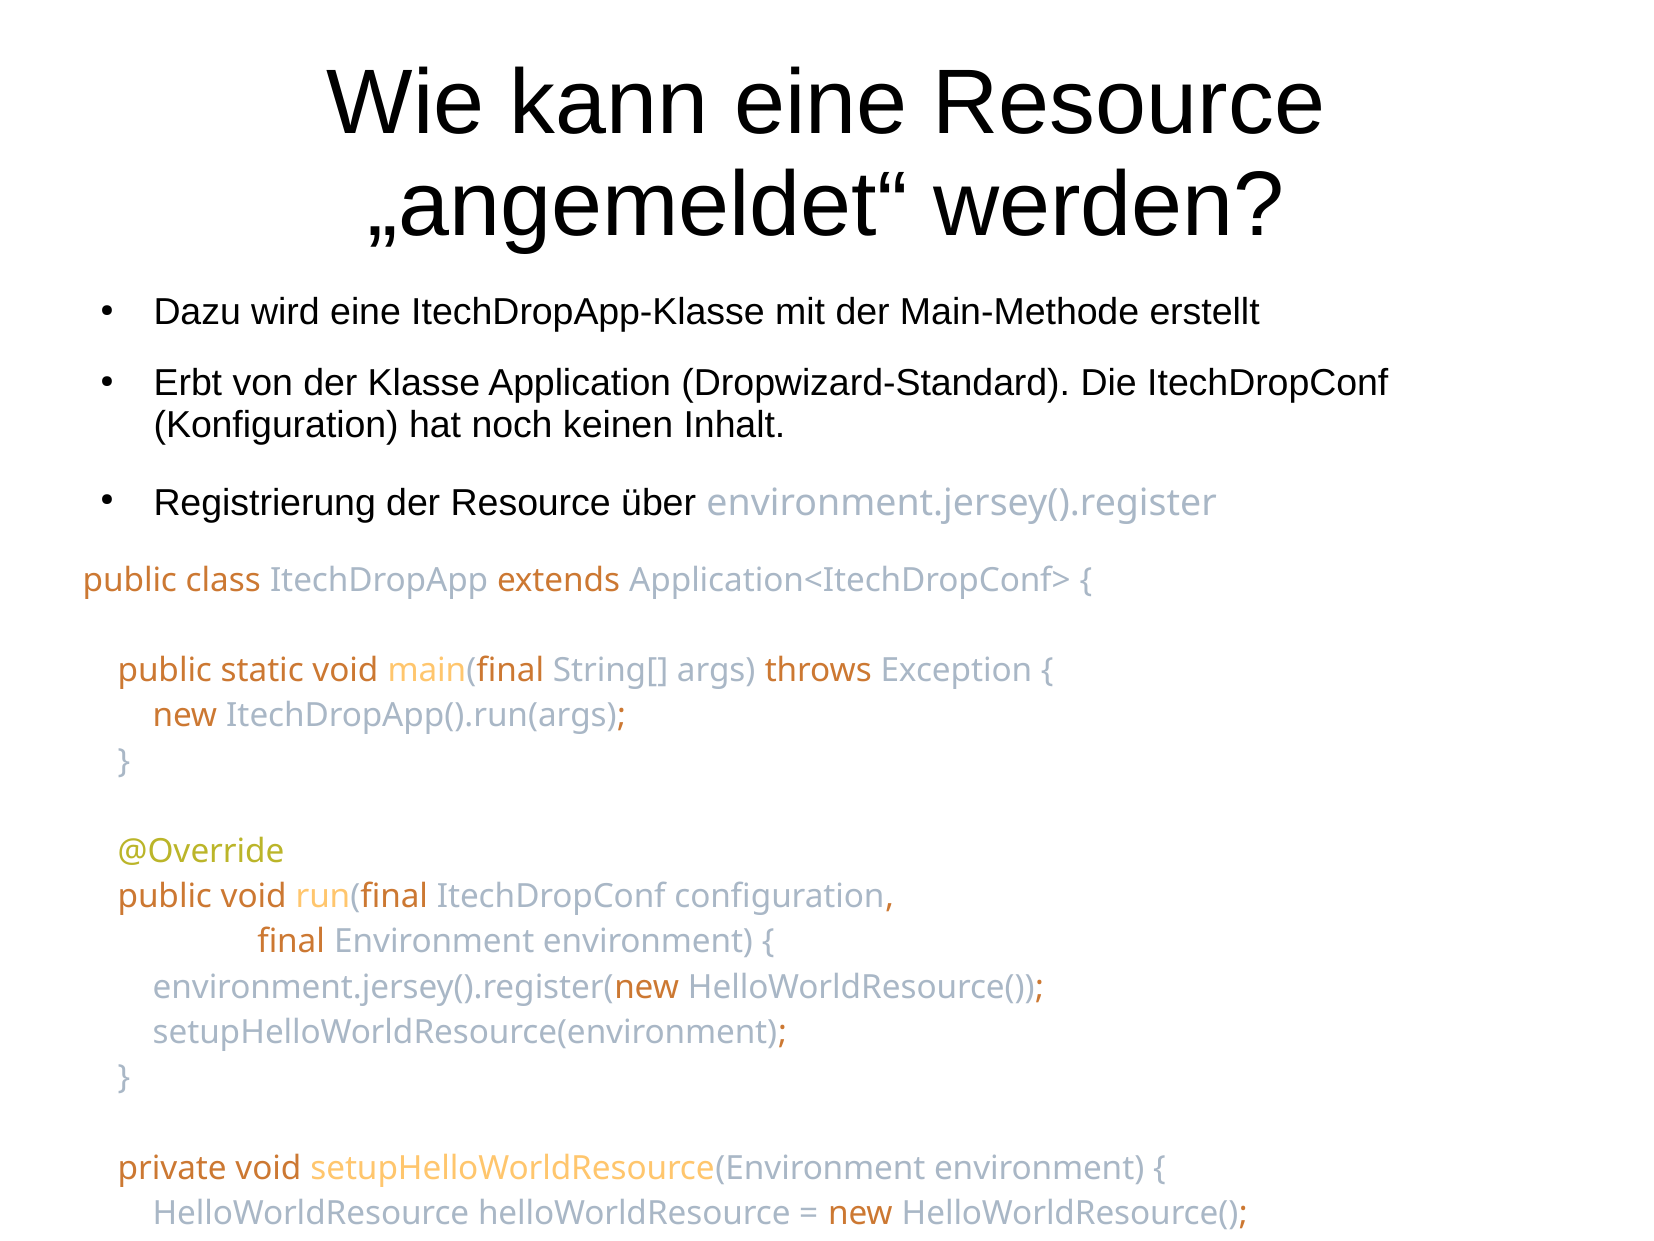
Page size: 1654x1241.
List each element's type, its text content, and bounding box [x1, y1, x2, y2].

list Dazu wird eine ItechDropApp-Klasse mit der Main-Methode erstellt Erbt von der Klasse Application (Dropwizard-Standard). Die ItechDropConf (Konfiguration) hat noch keinen Inhalt. Registrierung der Resource über environment.jersey().register public class ItechDropApp extends Application<ItechDropConf> { public static void main(final String[] args) throws Exception { new ItechDropApp().run(args); } @Override public void run(final ItechDropConf configuration, final Environment environment) { environment.jersey().register(new HelloWorldResource()); setupHelloWorldResource(environment); } private void setupHelloWorldResource(Environment environment) { HelloWorldResource helloWorldResource = new HelloWorldResource(); environment.jersey().register(helloWorldResource); } } [82, 290, 1571, 1241]
title Wie kann eine Resource „angemeldet“ werden? [82, 49, 1571, 257]
